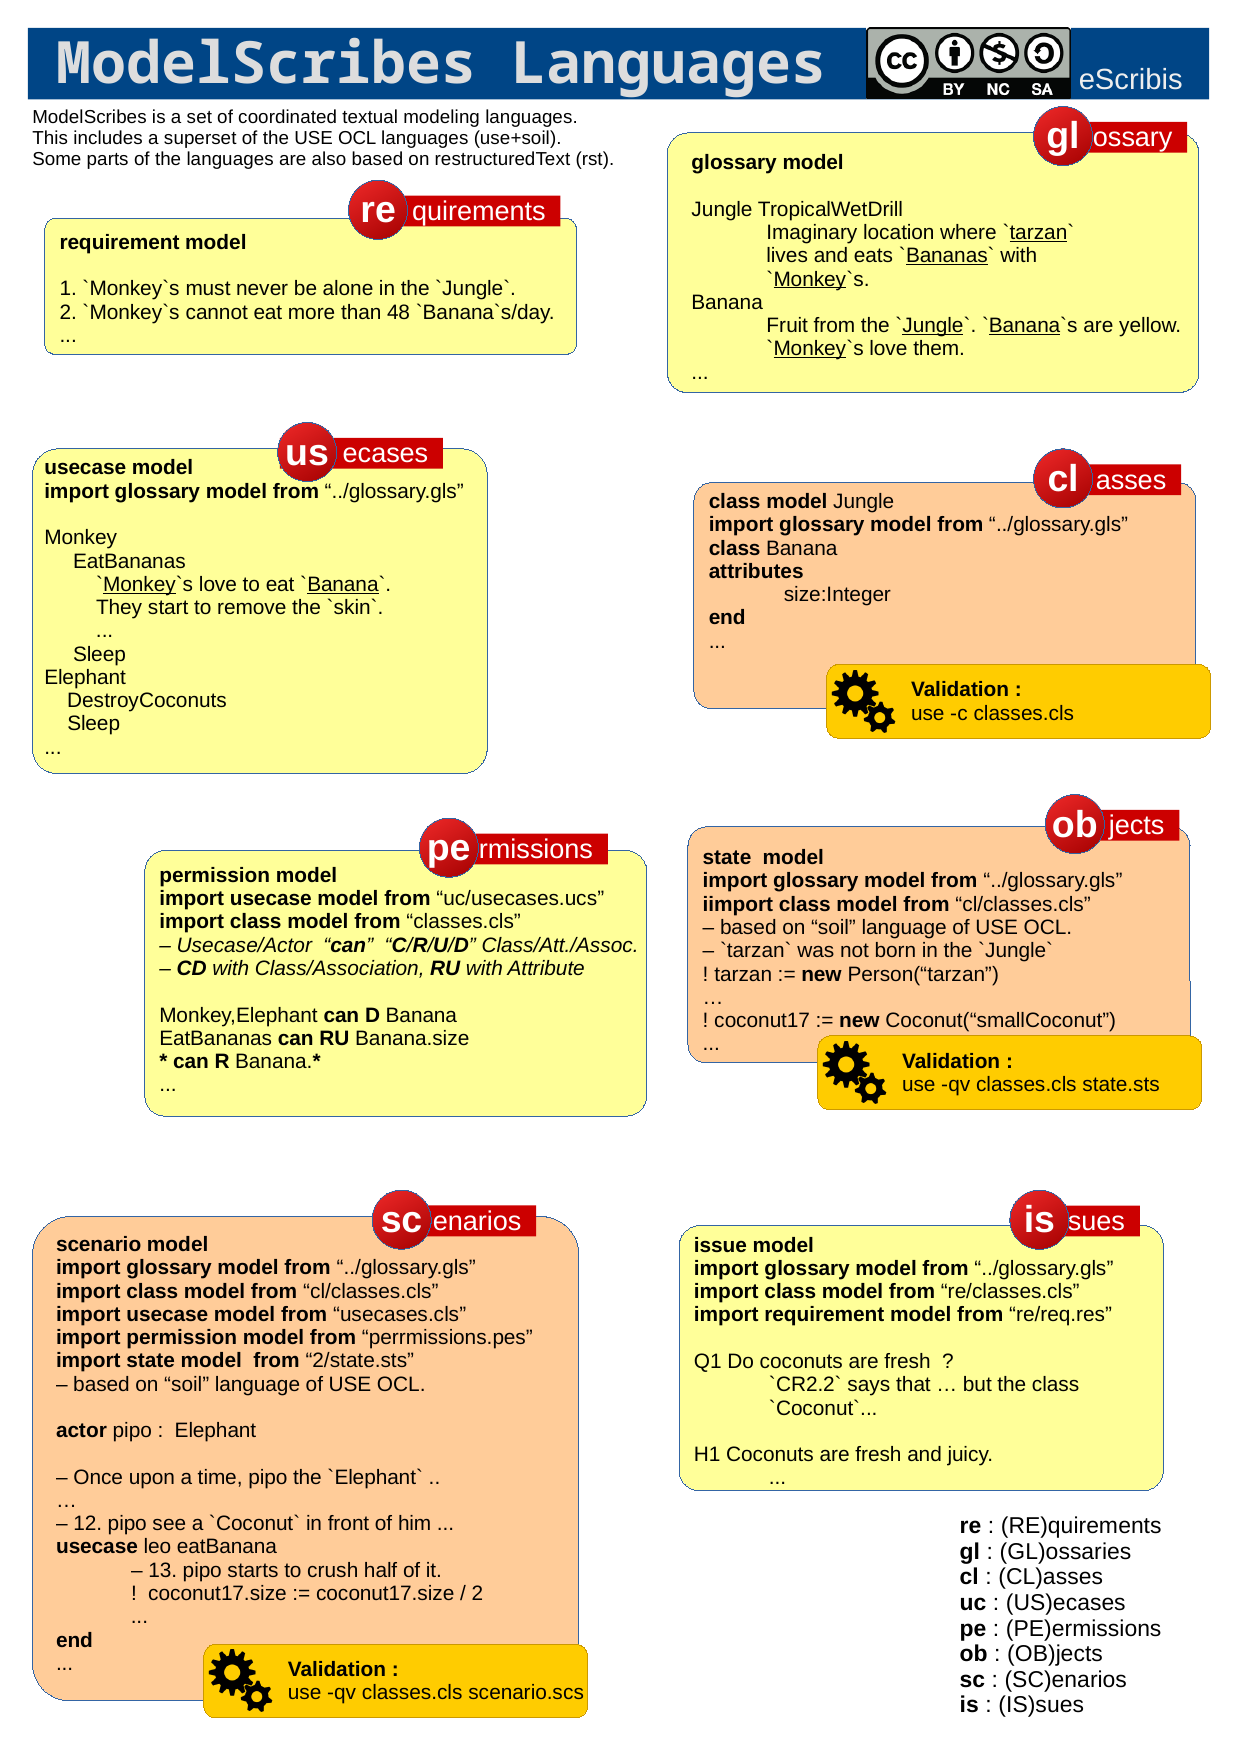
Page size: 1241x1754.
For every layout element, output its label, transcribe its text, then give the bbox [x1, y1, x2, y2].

text_box scenario model import glossary model from “../glossary.gls” import class model from “cl/classes.cls” import usecase model from “usecases.cls” import permission model from “perrmissions.pes” import state model from “2/state.sts” – based on “soil” language of USE OCL. actor pipo : Elephant – Once upon a time, pipo the `Elephant` .. … – 12. pipo see a `Coconut` in front of him ... usecase leo eatBanana – 13. pipo starts to crush half of it. ! coconut17.size := coconut17.size / 2 ... end ... [41, 1225, 618, 1706]
text_box pe [419, 818, 479, 878]
text_box [1188, 135, 1197, 143]
picture [866, 27, 1071, 99]
text_box jects [1100, 809, 1180, 841]
text_box [892, 1104, 1200, 1110]
text_box sues [1065, 1205, 1140, 1237]
text_box [278, 1712, 586, 1718]
picture [817, 1035, 892, 1110]
text_box [46, 218, 351, 223]
text_box [561, 218, 575, 223]
text_box asses [1088, 464, 1182, 496]
text_box [608, 850, 641, 856]
text_box [892, 1035, 1201, 1042]
text_box us [277, 422, 337, 482]
text_box permission model import usecase model from “uc/usecases.ucs” import class model from “classes.cls” – Usecase/Actor “can” “C/R/U/D” Class/Att./Assoc. – CD with Class/Association, RU with Attribute Monkey,Elephant can D Banana EatBananas can RU Banana.size * can R Banana.* ... [144, 856, 662, 1151]
text_box [901, 732, 1210, 739]
picture [203, 1643, 278, 1718]
text_box Validation : use -qv classes.cls scenario.scs [278, 1650, 603, 1712]
picture [826, 664, 901, 739]
text_box [901, 664, 1209, 670]
text_box [40, 767, 479, 774]
text_box quirements [403, 195, 561, 227]
text_box ossary [1088, 121, 1188, 153]
text_box re [348, 180, 408, 240]
text_box [32, 1230, 41, 1687]
text_box ModelScribes Languages [6, 17, 842, 103]
text_box Validation : use -c classes.cls [901, 670, 1241, 732]
text_box Validation : use -qv classes.cls state.sts [892, 1042, 1217, 1104]
text_box [667, 132, 1034, 389]
text_box re : (RE)quirements gl : (GL)ossaries cl : (CL)asses uc : (US)ecases pe : (PE)ermissions ob : (OB)jects sc : (SC)enarios is : (IS)sues [944, 1505, 1184, 1725]
text_box [278, 1644, 586, 1650]
text_box ModelScribes is a set of coordinated textual modeling languages. This includes a superset of the USE OCL languages (use+soil). Some parts of the languages are also based on restructuredText (rst). [17, 98, 629, 177]
text_box sc [372, 1190, 432, 1250]
text_box glossary model Jungle TropicalWetDrill Imaginary location where `tarzan` lives and eats `Bananas` with `Monkey`s. Banana Fruit from the `Jungle`. `Banana`s are yellow. `Monkey`s love them. ... [676, 143, 1223, 393]
text_box usecase model import glossary model from “../glossary.gls” Monkey EatBananas `Monkey`s love to eat `Banana`. They start to remove the `skin`. ... Sleep Elephant DestroyCoconuts Sleep ... [29, 448, 502, 767]
text_box state model import glossary model from “../glossary.gls” iimport class model from “cl/classes.cls” – based on “soil” language of USE OCL. – `tarzan` was not born in the `Jungle` ! tarzan := new Person(“tarzan”) … ! coconut17 := new Coconut(“smallCoconut”) ... [687, 838, 1205, 1087]
text_box [1180, 828, 1189, 838]
text_box [1071, 27, 1210, 100]
text_box requirement model 1. `Monkey`s must never be alone in the `Jungle`. 2. `Monkey`s cannot eat more than 48 `Banana`s/day. ... [44, 223, 591, 355]
text_box ob [1045, 794, 1105, 854]
text_box ecases [332, 437, 443, 469]
text_box enarios [427, 1205, 537, 1237]
text_box [151, 850, 420, 856]
text_box [537, 1216, 565, 1225]
text_box class model Jungle import glossary model from “../glossary.gls” class Banana attributes size:Integer end ... [693, 482, 1211, 733]
text_box [46, 1216, 372, 1225]
text_box eScribis [1052, 56, 1209, 104]
text_box is [1009, 1190, 1070, 1250]
text_box gl [1033, 106, 1093, 166]
text_box issue model import glossary model from “../glossary.gls” import class model from “re/classes.cls” import requirement model from “re/req.res” Q1 Do coconuts are fresh ? `CR2.2` says that … but the class `Coconut`... H1 Coconuts are fresh and juicy. ... [679, 1225, 1182, 1497]
text_box [689, 826, 1048, 838]
text_box [842, 27, 1052, 100]
text_box rmissions [474, 833, 608, 865]
text_box cl [1033, 448, 1093, 508]
